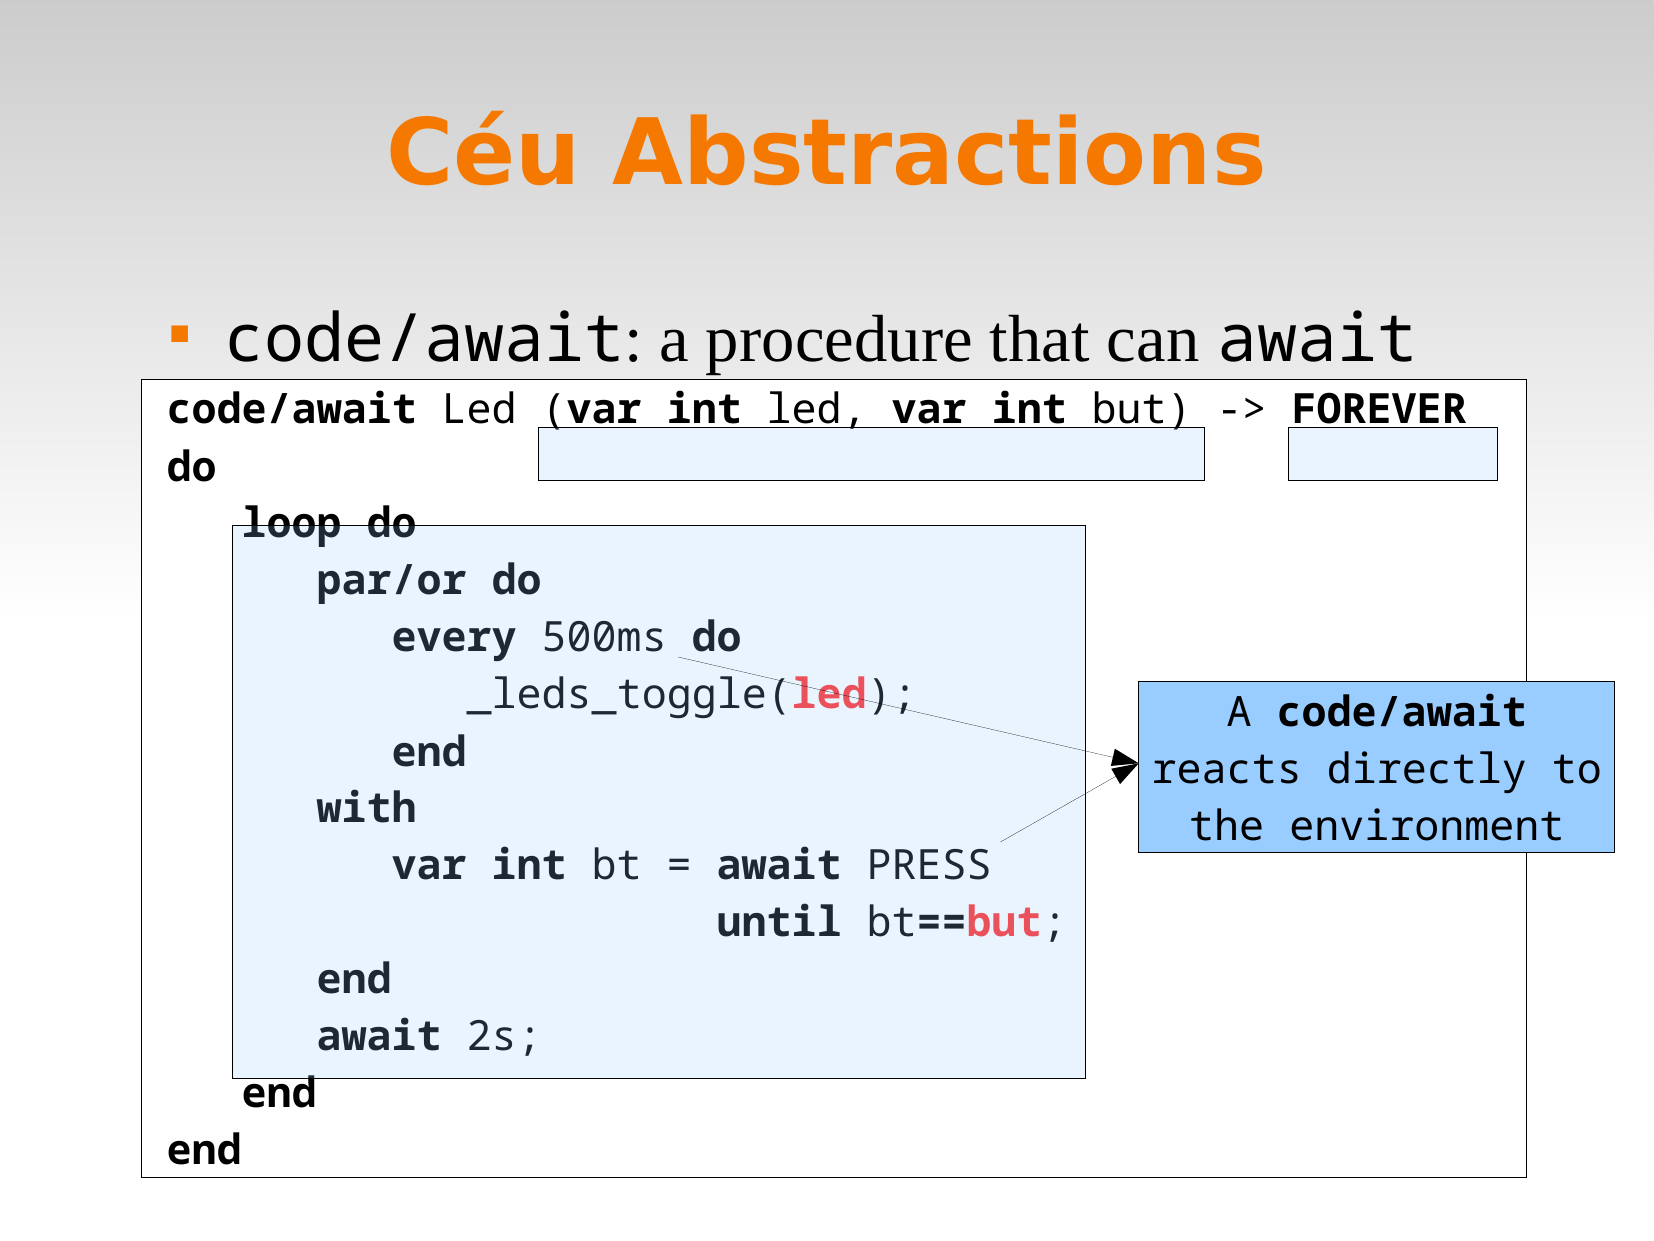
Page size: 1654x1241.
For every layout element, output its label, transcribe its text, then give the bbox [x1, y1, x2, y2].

text_box code/await Led (var int led, var int but) -> FOREVER do loop do par/or do every 500ms do _leds_toggle(led); end with var int bt = await PRESS until bt==but; end await 2s; end end [141, 1094, 1527, 1127]
title Céu Abstractions [82, 49, 1571, 257]
list code/await: a procedure that can await [82, 290, 1571, 1094]
text_box [1288, 427, 1498, 481]
text_box A code/await reacts directly to the environment [1138, 694, 1615, 840]
